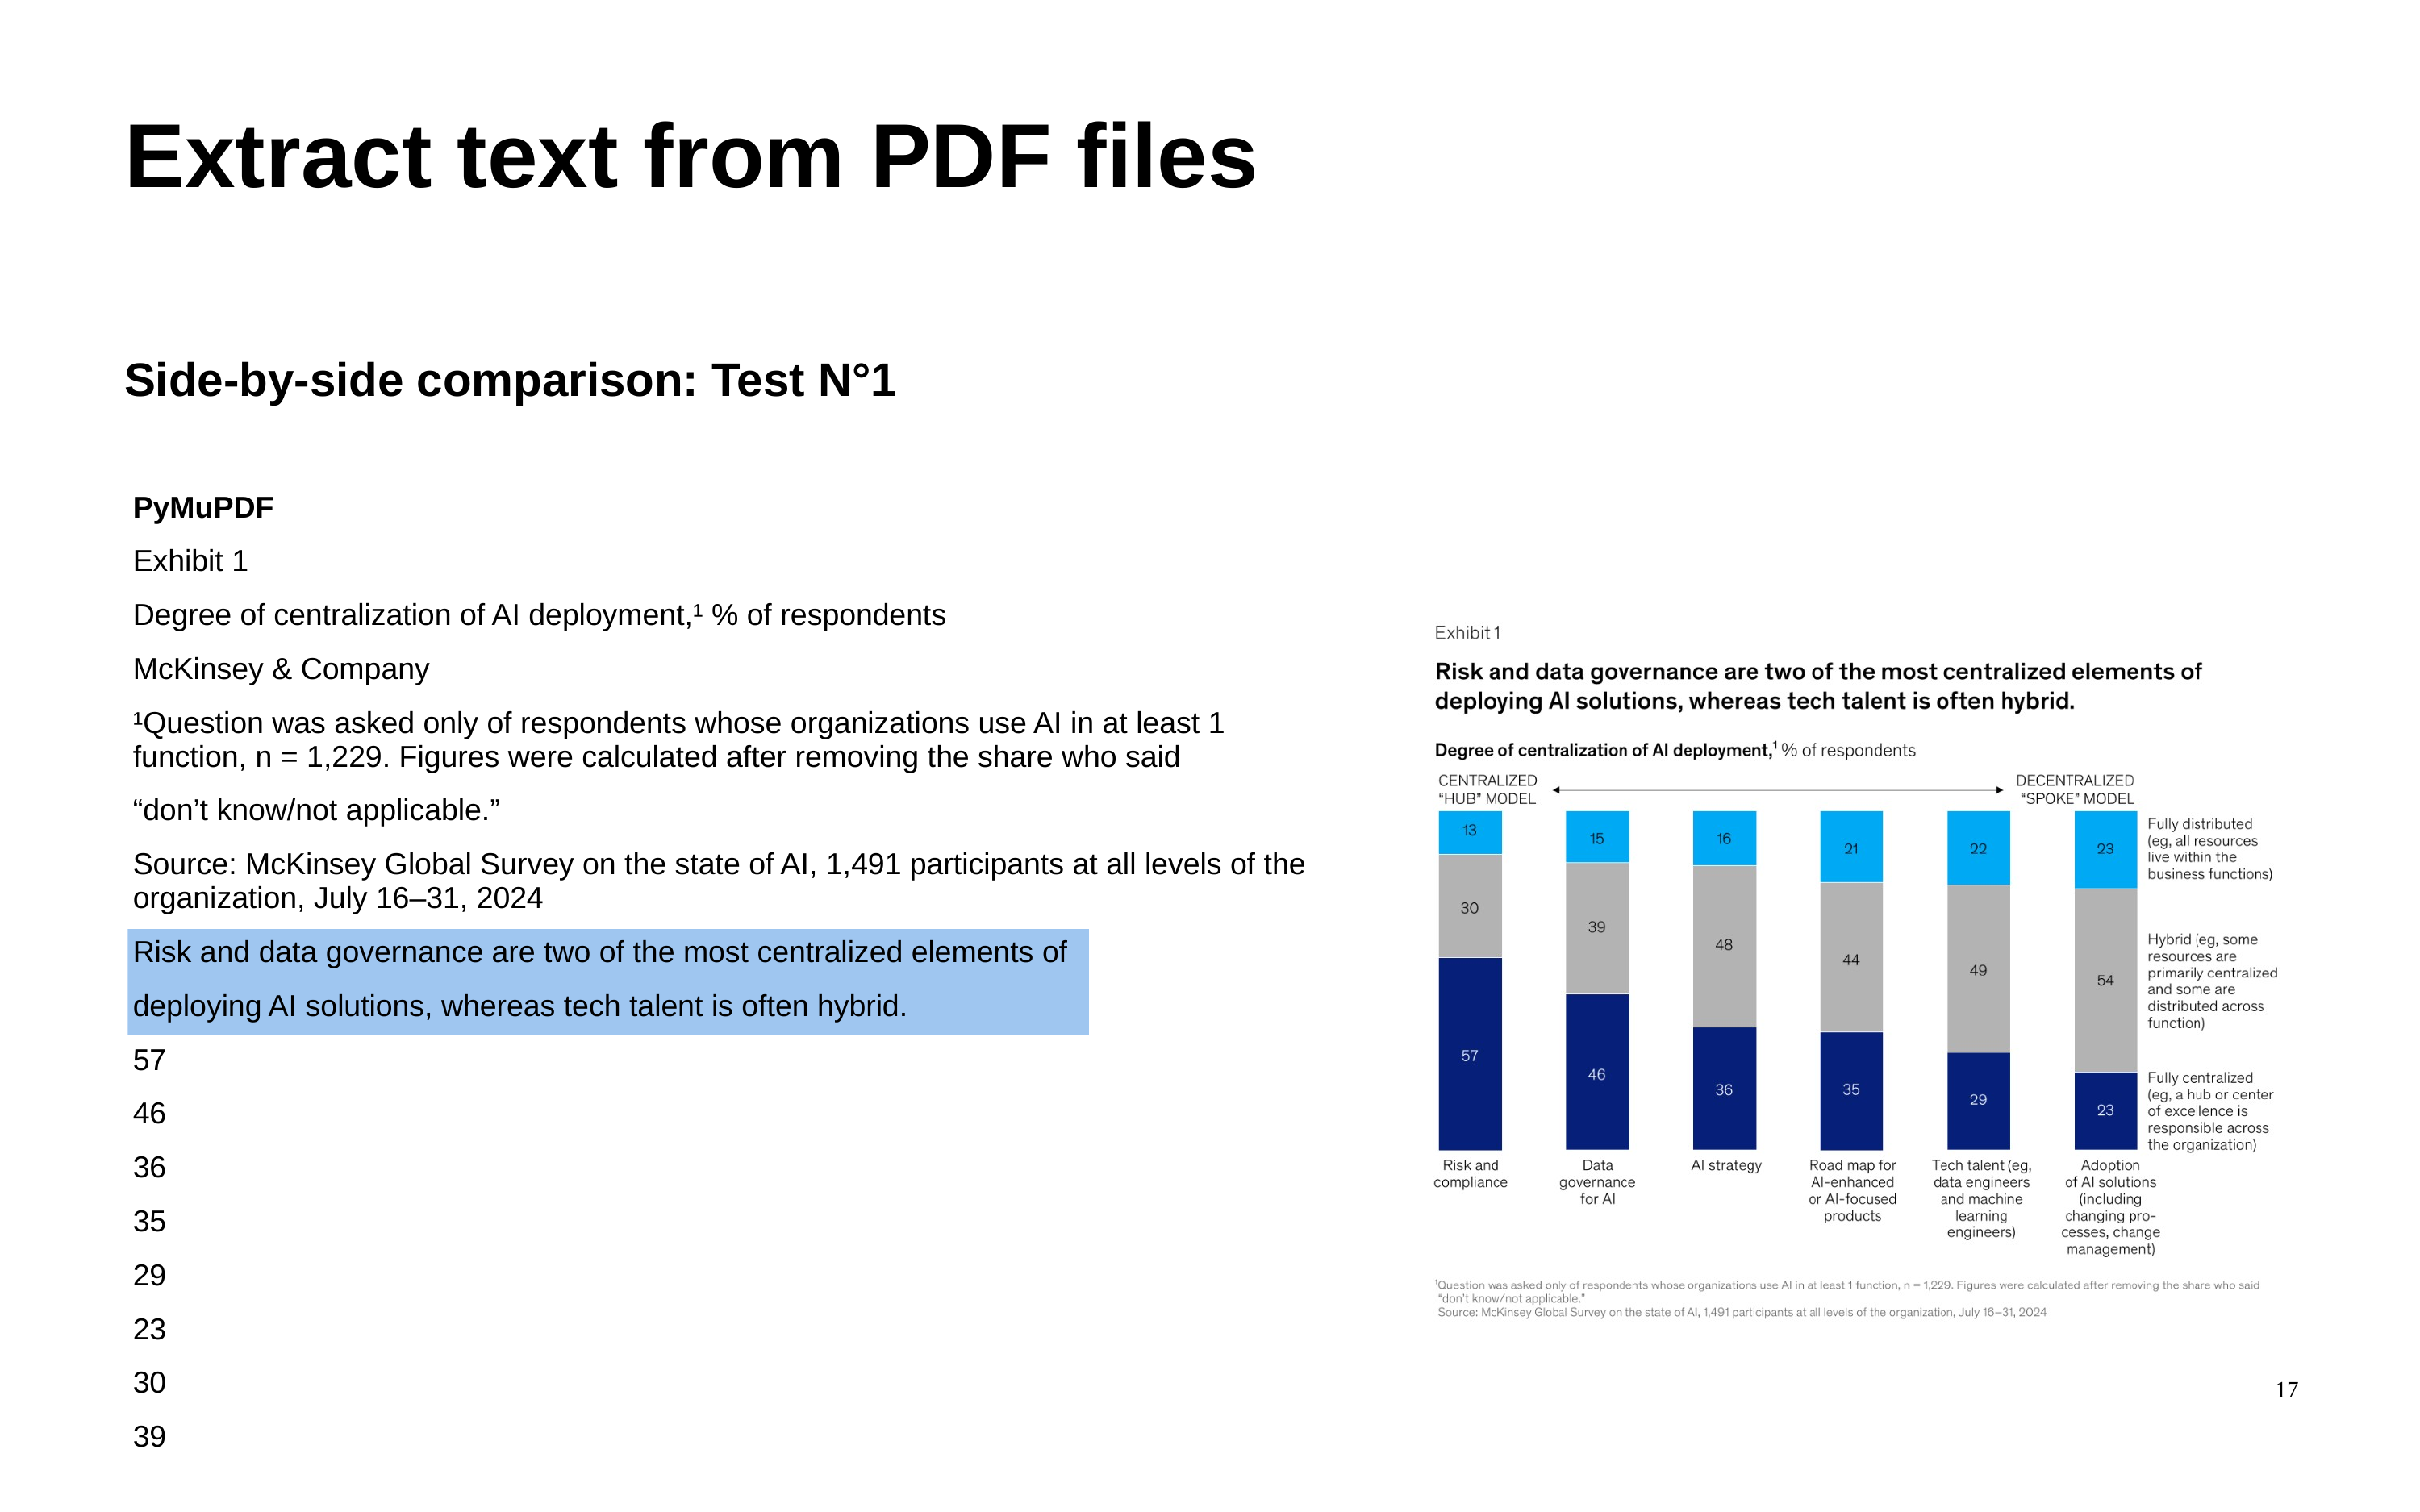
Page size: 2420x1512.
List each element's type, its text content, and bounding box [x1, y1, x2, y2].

text_box Extract text from PDF files [112, 61, 2173, 251]
text_box PyMuPDF Exhibit 1 Degree of centralization of AI deployment,¹ % of respondents McKinsey & Company ¹Question was asked only of respondents whose organizations use AI in at least 1 function, n = 1,229. Figures were calculated after removing the share who said “don’t know/not applicable.” Source: McKinsey Global Survey on the state of AI, 1,491 participants at all levels of the organization, July 16–31, 2024 Risk and data governance are two of the most centralized elements of deploying AI solutions, whereas tech talent is often hybrid. 57 46 36 35 29 23 30 39 [121, 484, 1332, 1460]
picture [1400, 605, 2300, 1331]
text_box Side-by-side comparison: Test N°1 [112, 322, 2118, 413]
